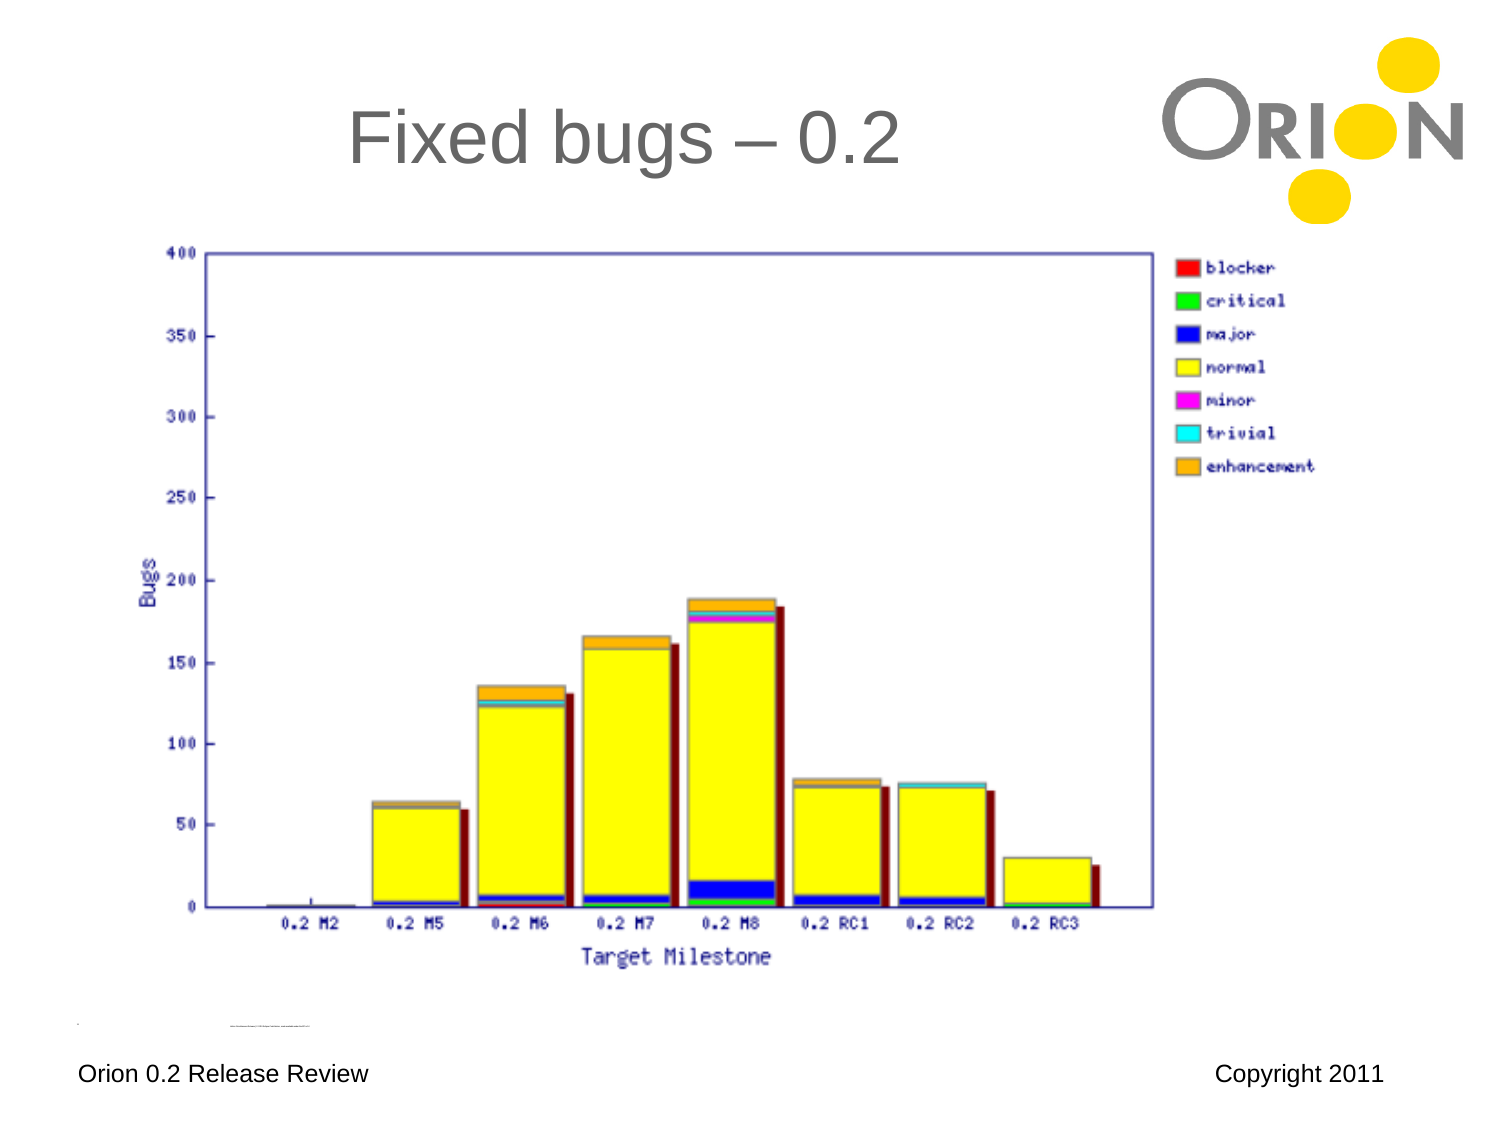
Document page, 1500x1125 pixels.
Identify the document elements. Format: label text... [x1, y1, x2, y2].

picture [112, 37, 1463, 976]
title Fixed bugs – 0.2 [74, 45, 1176, 233]
